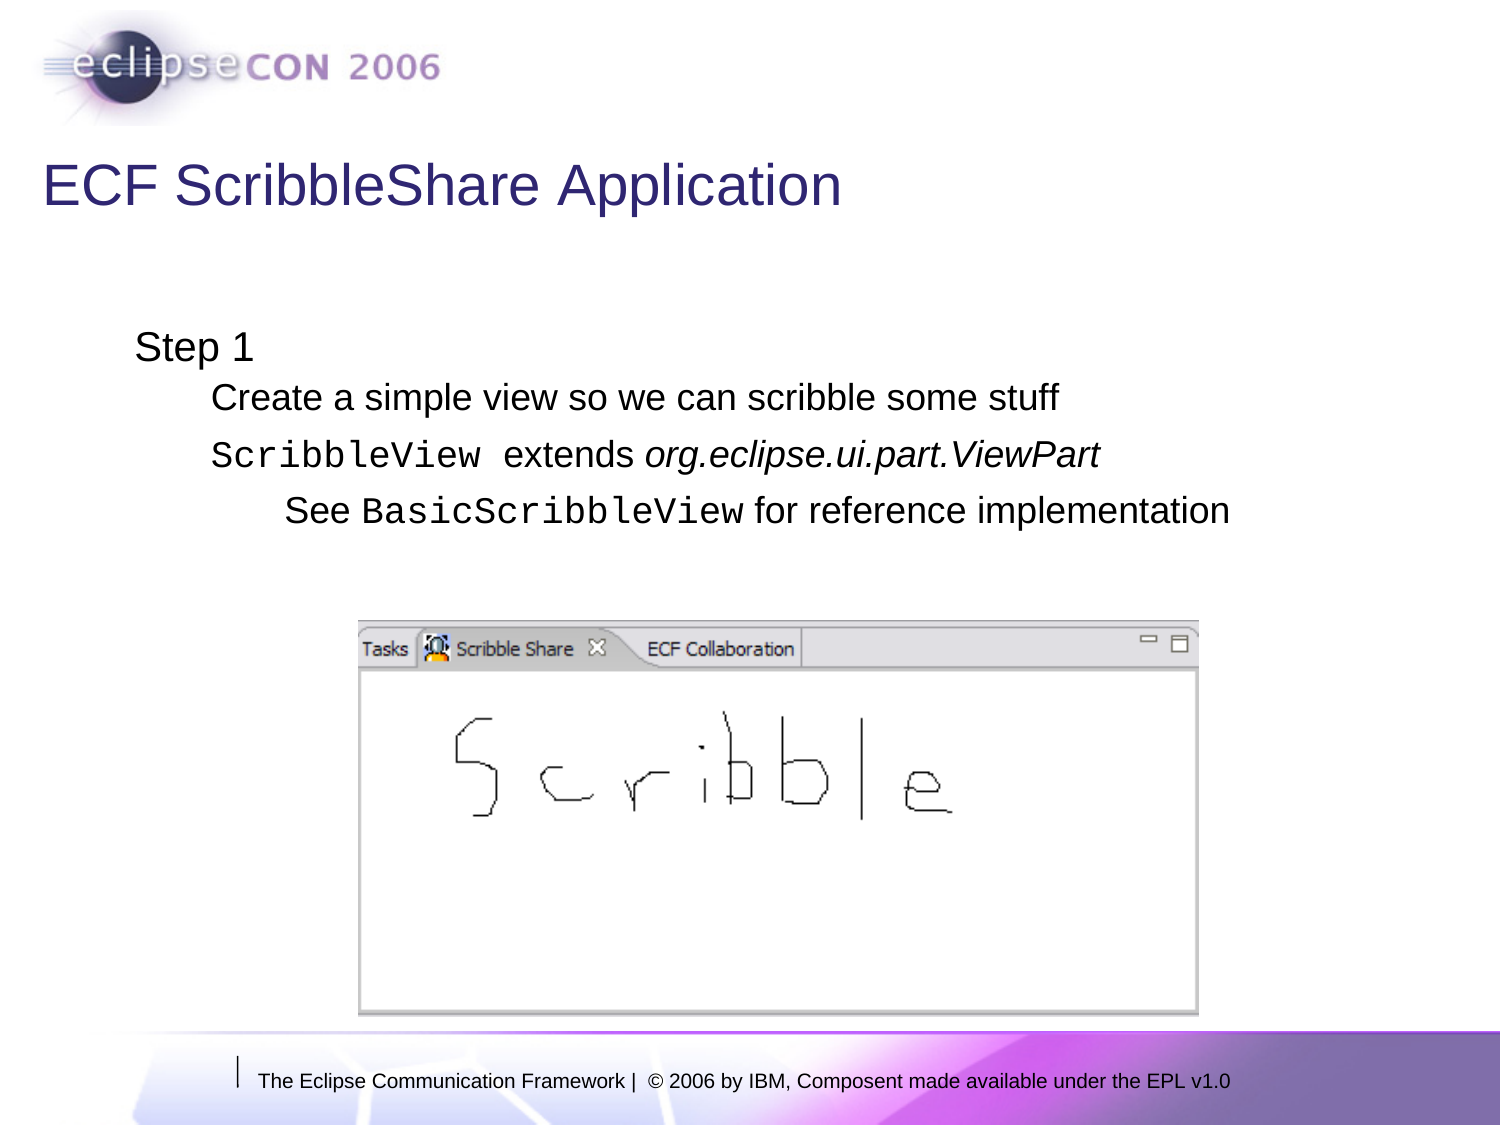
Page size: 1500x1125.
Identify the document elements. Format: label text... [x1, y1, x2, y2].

list Step 1 Create a simple view so we can scribble some stuff ScribbleView extends org.eclipse.ui.part.ViewPart See BasicScribbleView for reference implementation [119, 321, 1500, 1027]
picture [31, 10, 1040, 126]
picture [358, 620, 1199, 1017]
picture [0, 1031, 1500, 1125]
title ECF ScribbleShare Application [27, 157, 1500, 248]
